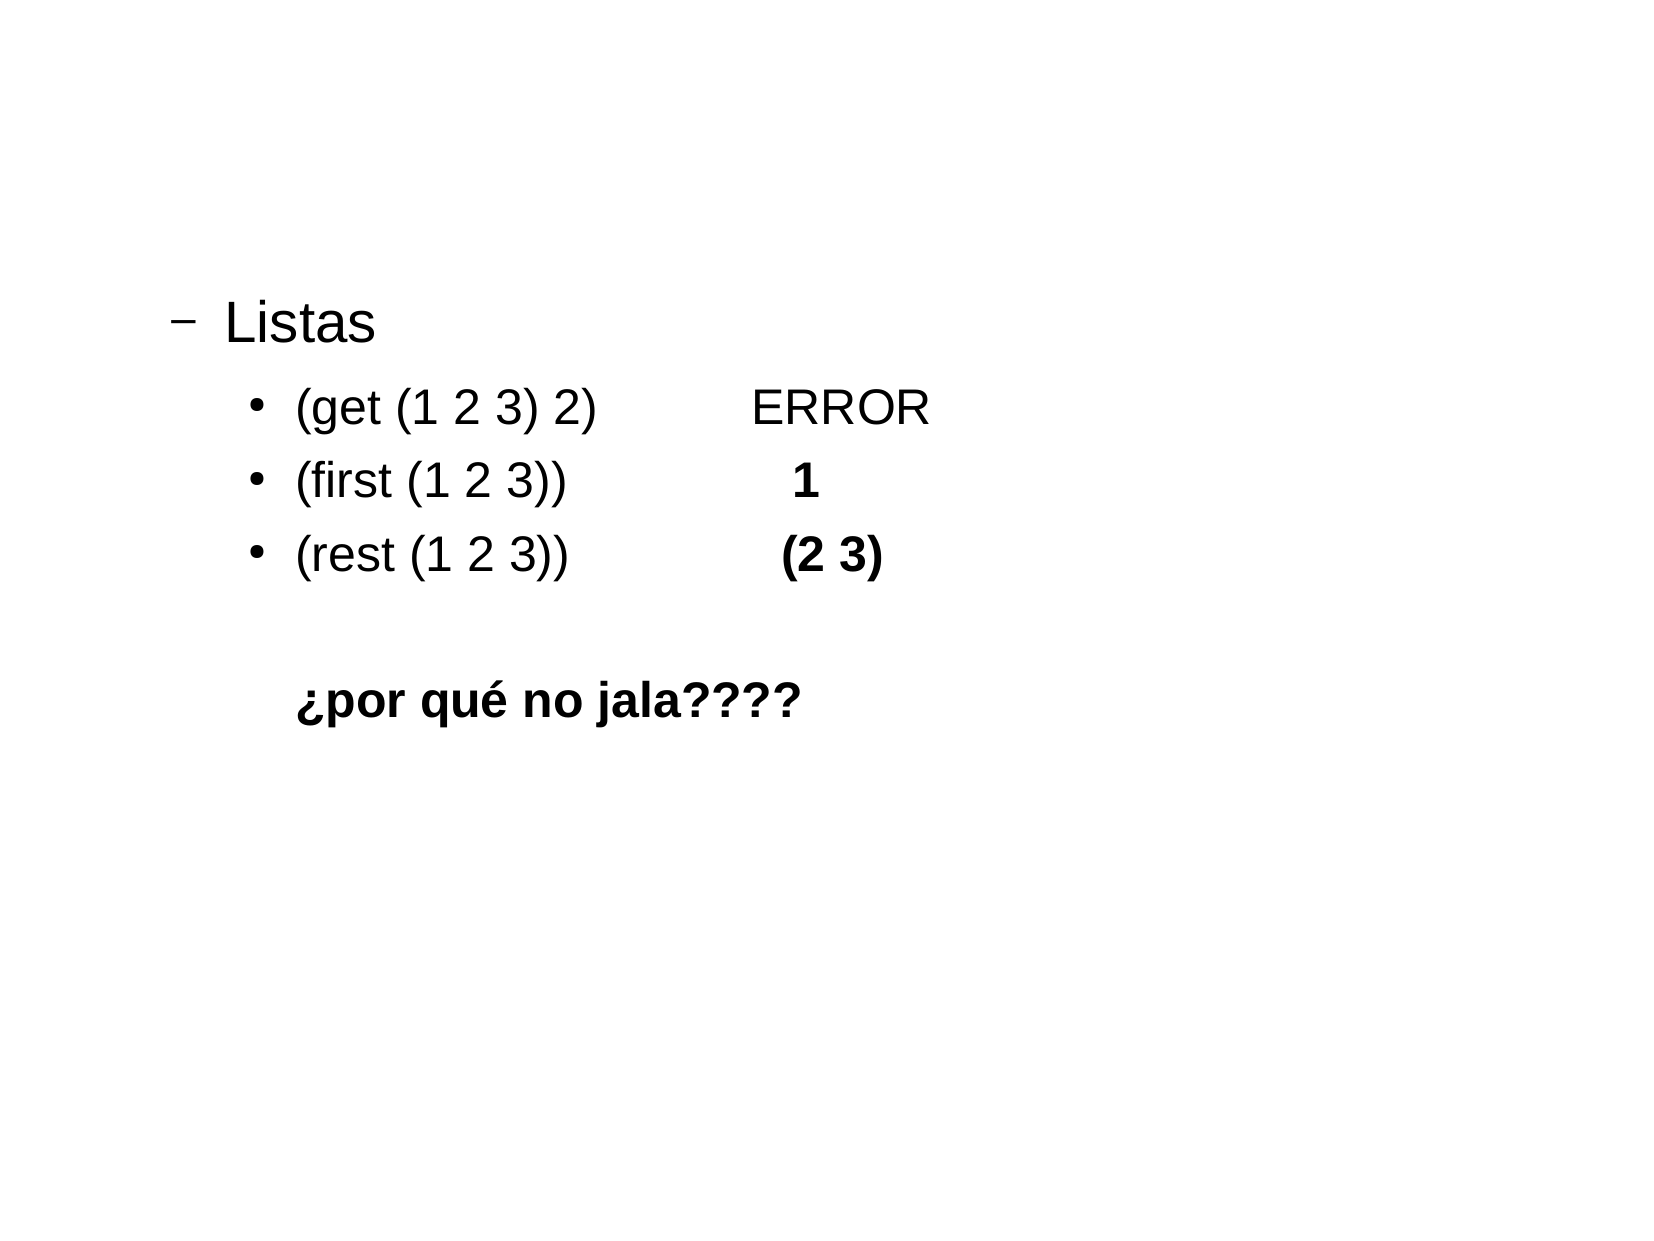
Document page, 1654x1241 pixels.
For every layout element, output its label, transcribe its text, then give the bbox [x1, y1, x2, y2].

list Listas (get (1 2 3) 2) ERROR (first (1 2 3)) 1 (rest (1 2 3)) (2 3) ¿por qué no jala???? [82, 290, 1571, 1010]
